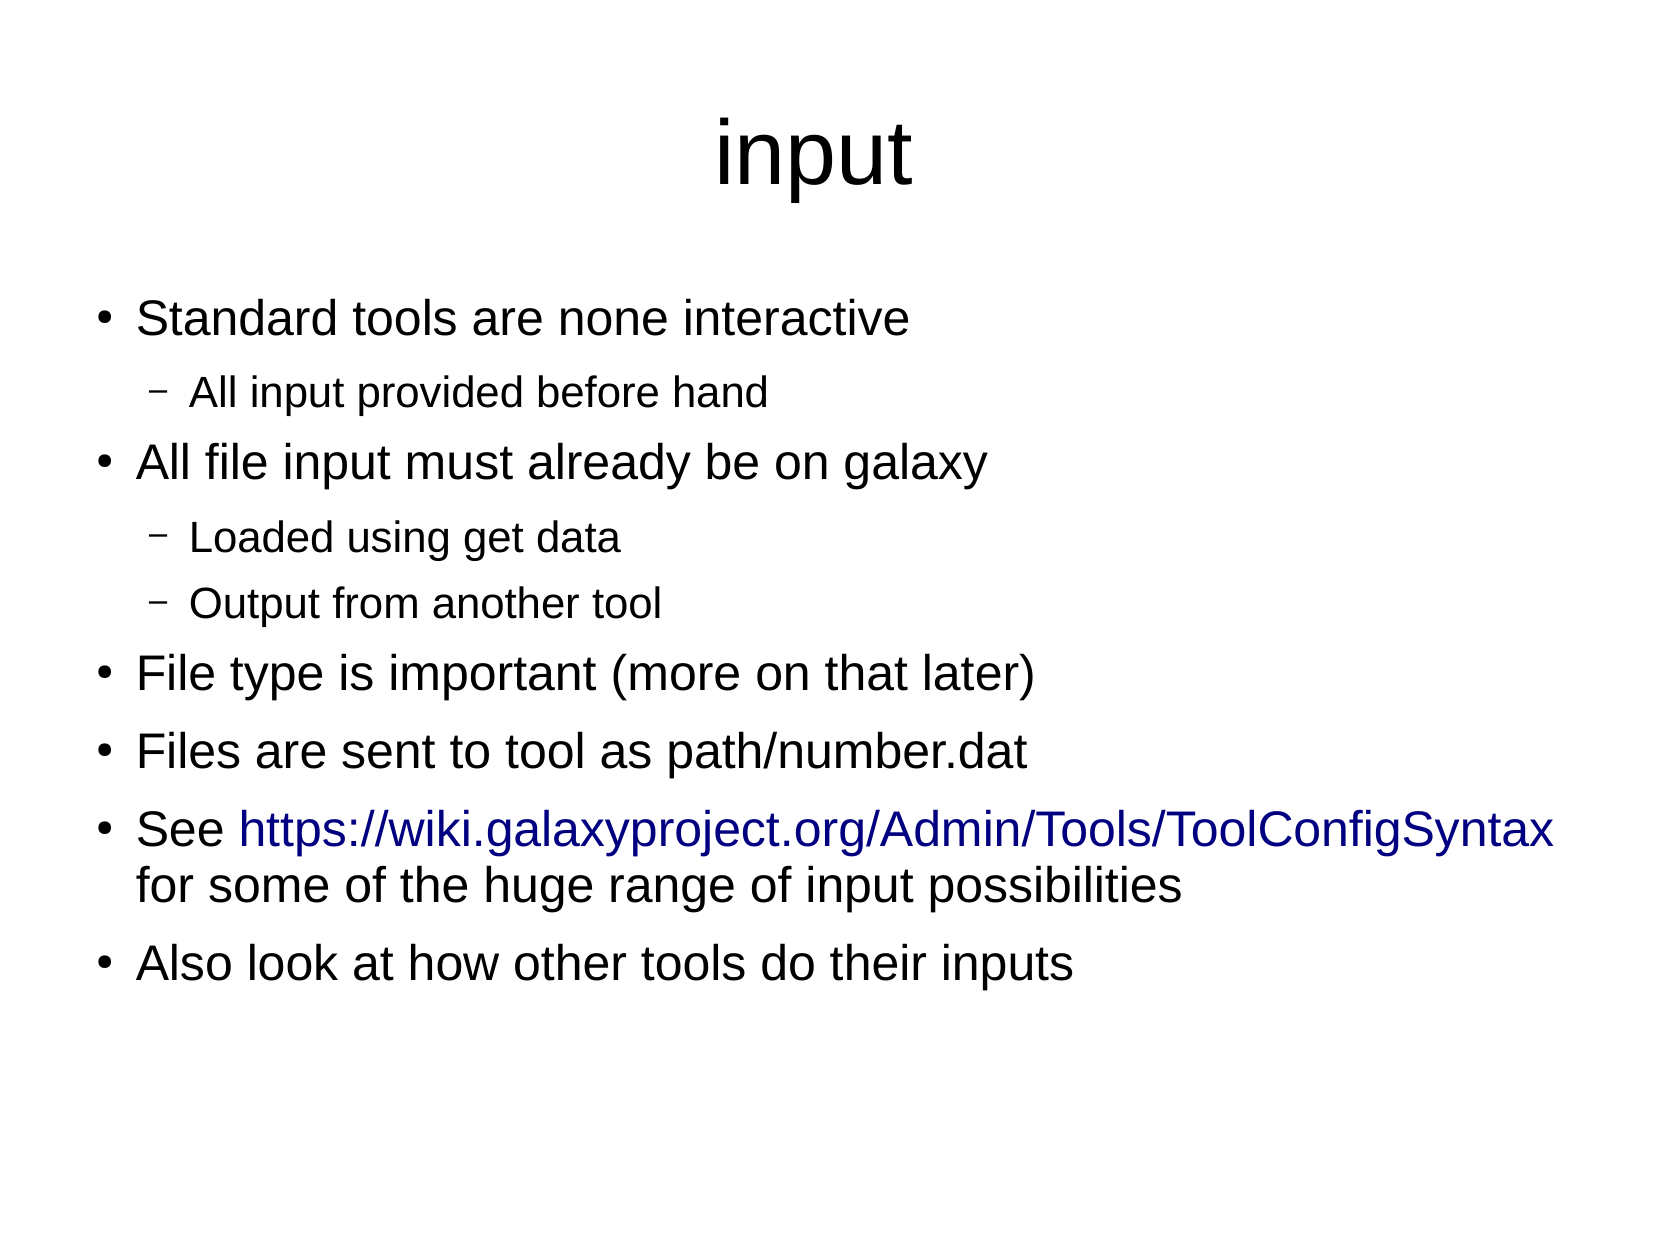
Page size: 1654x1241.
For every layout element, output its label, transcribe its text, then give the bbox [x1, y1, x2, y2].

list Standard tools are none interactive All input provided before hand All file input must already be on galaxy Loaded using get data Output from another tool File type is important (more on that later) Files are sent to tool as path/number.dat See https://wiki.galaxyproject.org/Admin/Tools/ToolConfigSyntax for some of the huge range of input possibilities Also look at how other tools do their inputs [82, 290, 1571, 1010]
title input [82, 49, 1571, 257]
